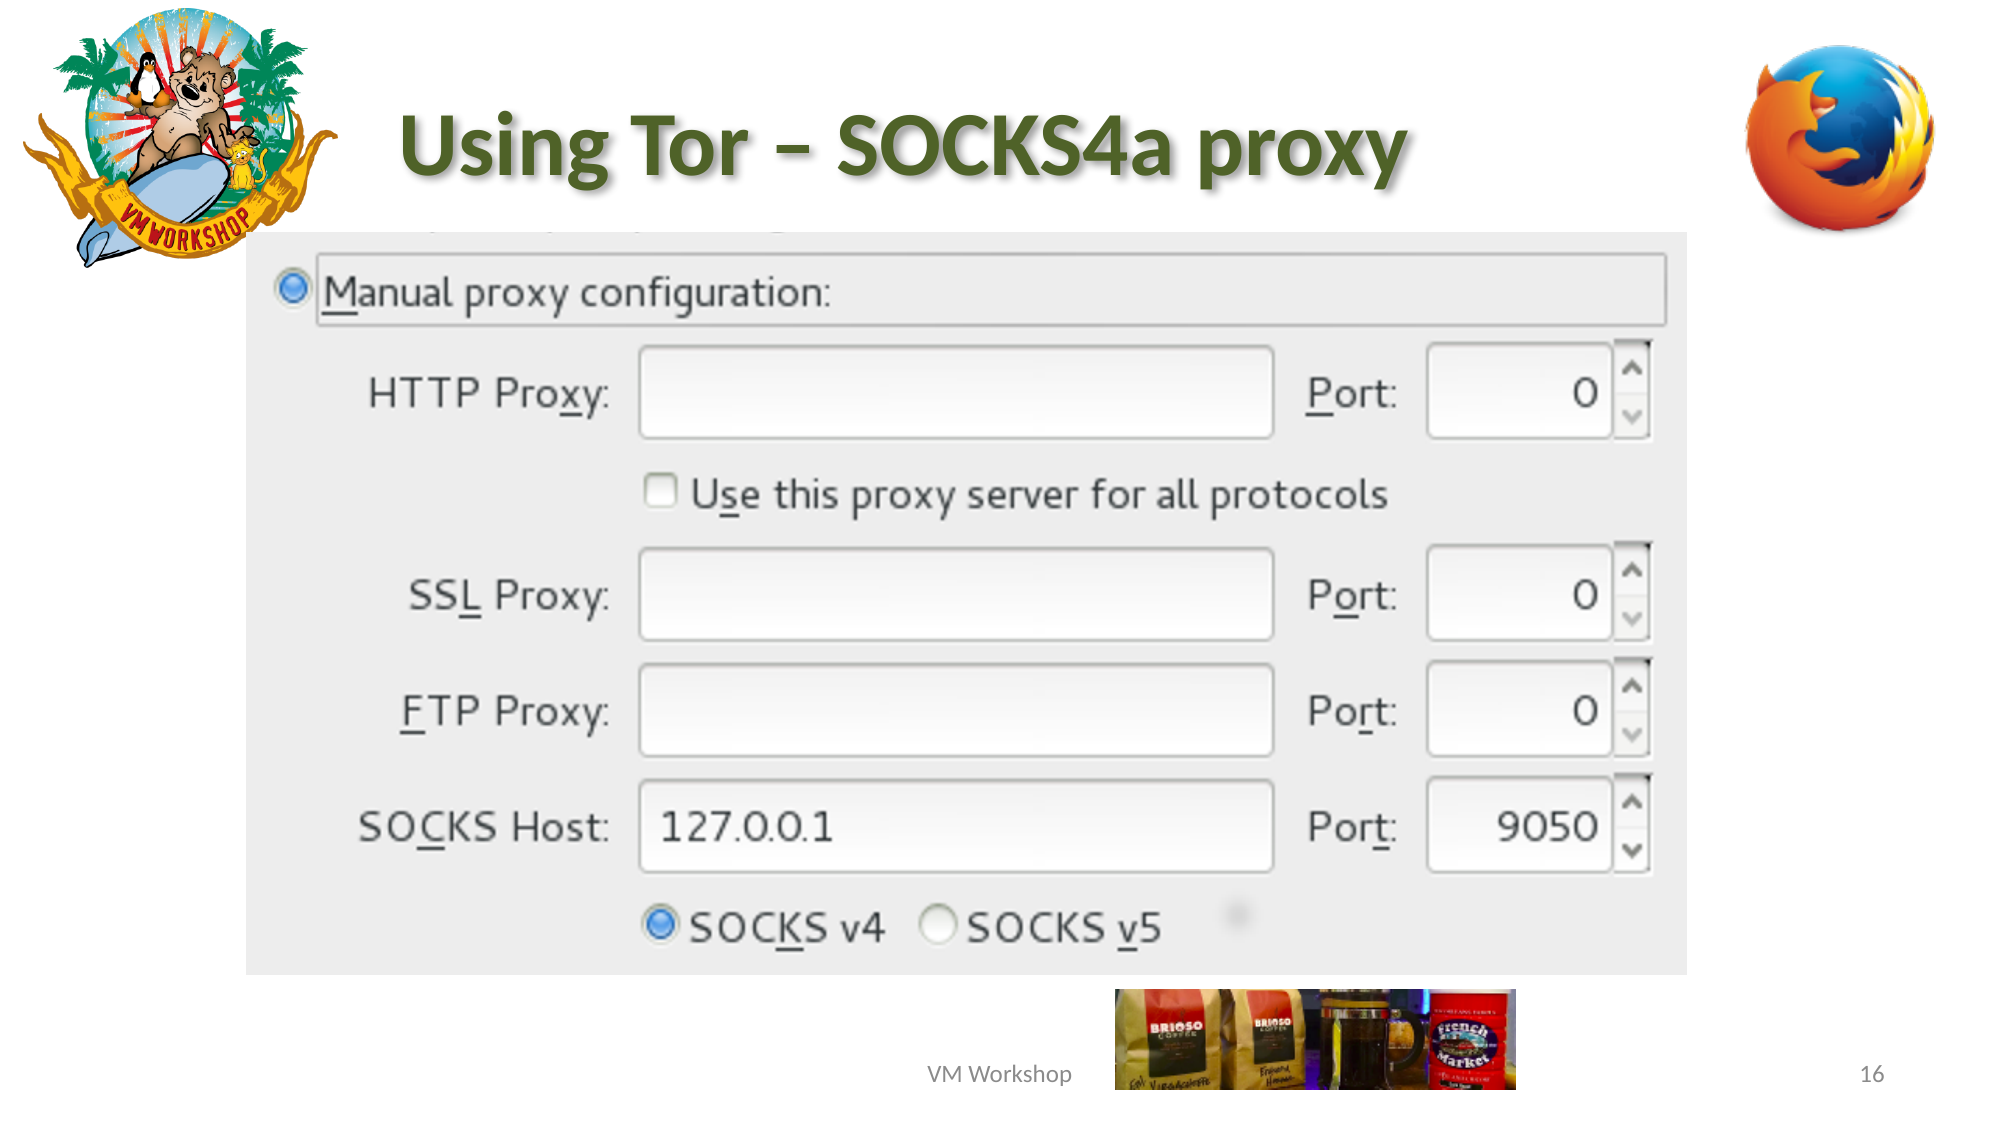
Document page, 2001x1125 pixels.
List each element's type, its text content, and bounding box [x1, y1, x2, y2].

picture [23, 8, 1687, 976]
picture [1115, 989, 1516, 1090]
picture [1740, 44, 1940, 245]
title Using Tor – SOCKS4a proxy [383, 45, 1740, 233]
